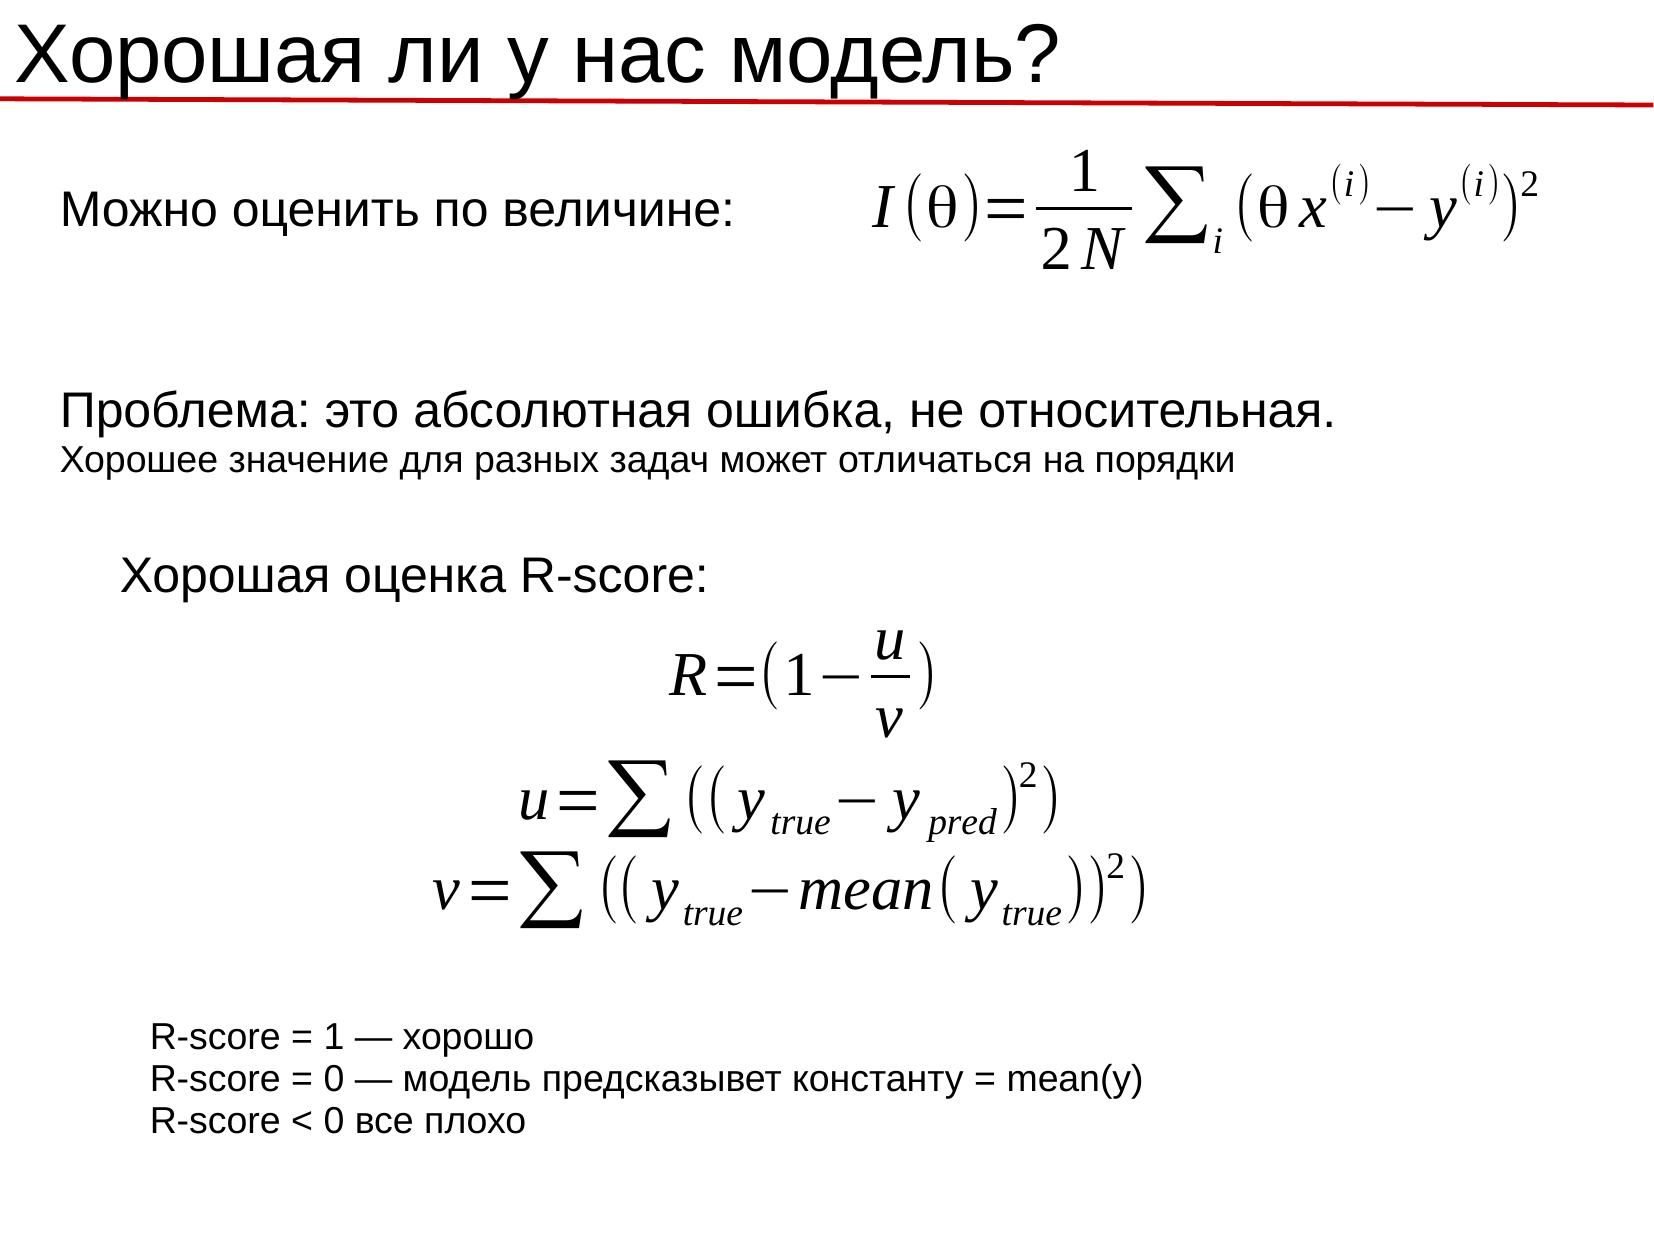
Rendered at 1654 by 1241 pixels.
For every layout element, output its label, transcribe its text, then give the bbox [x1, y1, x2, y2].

text_box Хорошая ли у нас модель? [0, 0, 1171, 108]
text_box Проблема: это абсолютная ошибка, не относительная. Хорошее значение для разных задач может отличаться на порядки [45, 375, 1516, 496]
chart [862, 135, 1546, 283]
chart [425, 755, 1156, 934]
chart [660, 603, 943, 751]
text_box R-score = 1 — хорошо R-score = 0 — модель предсказывет константу = mean(y) R-score < 0 все плохо [135, 1008, 1561, 1149]
text_box Хорошая оценка R-score: [105, 540, 871, 611]
text_box Можно оценить по величине: [45, 173, 796, 301]
